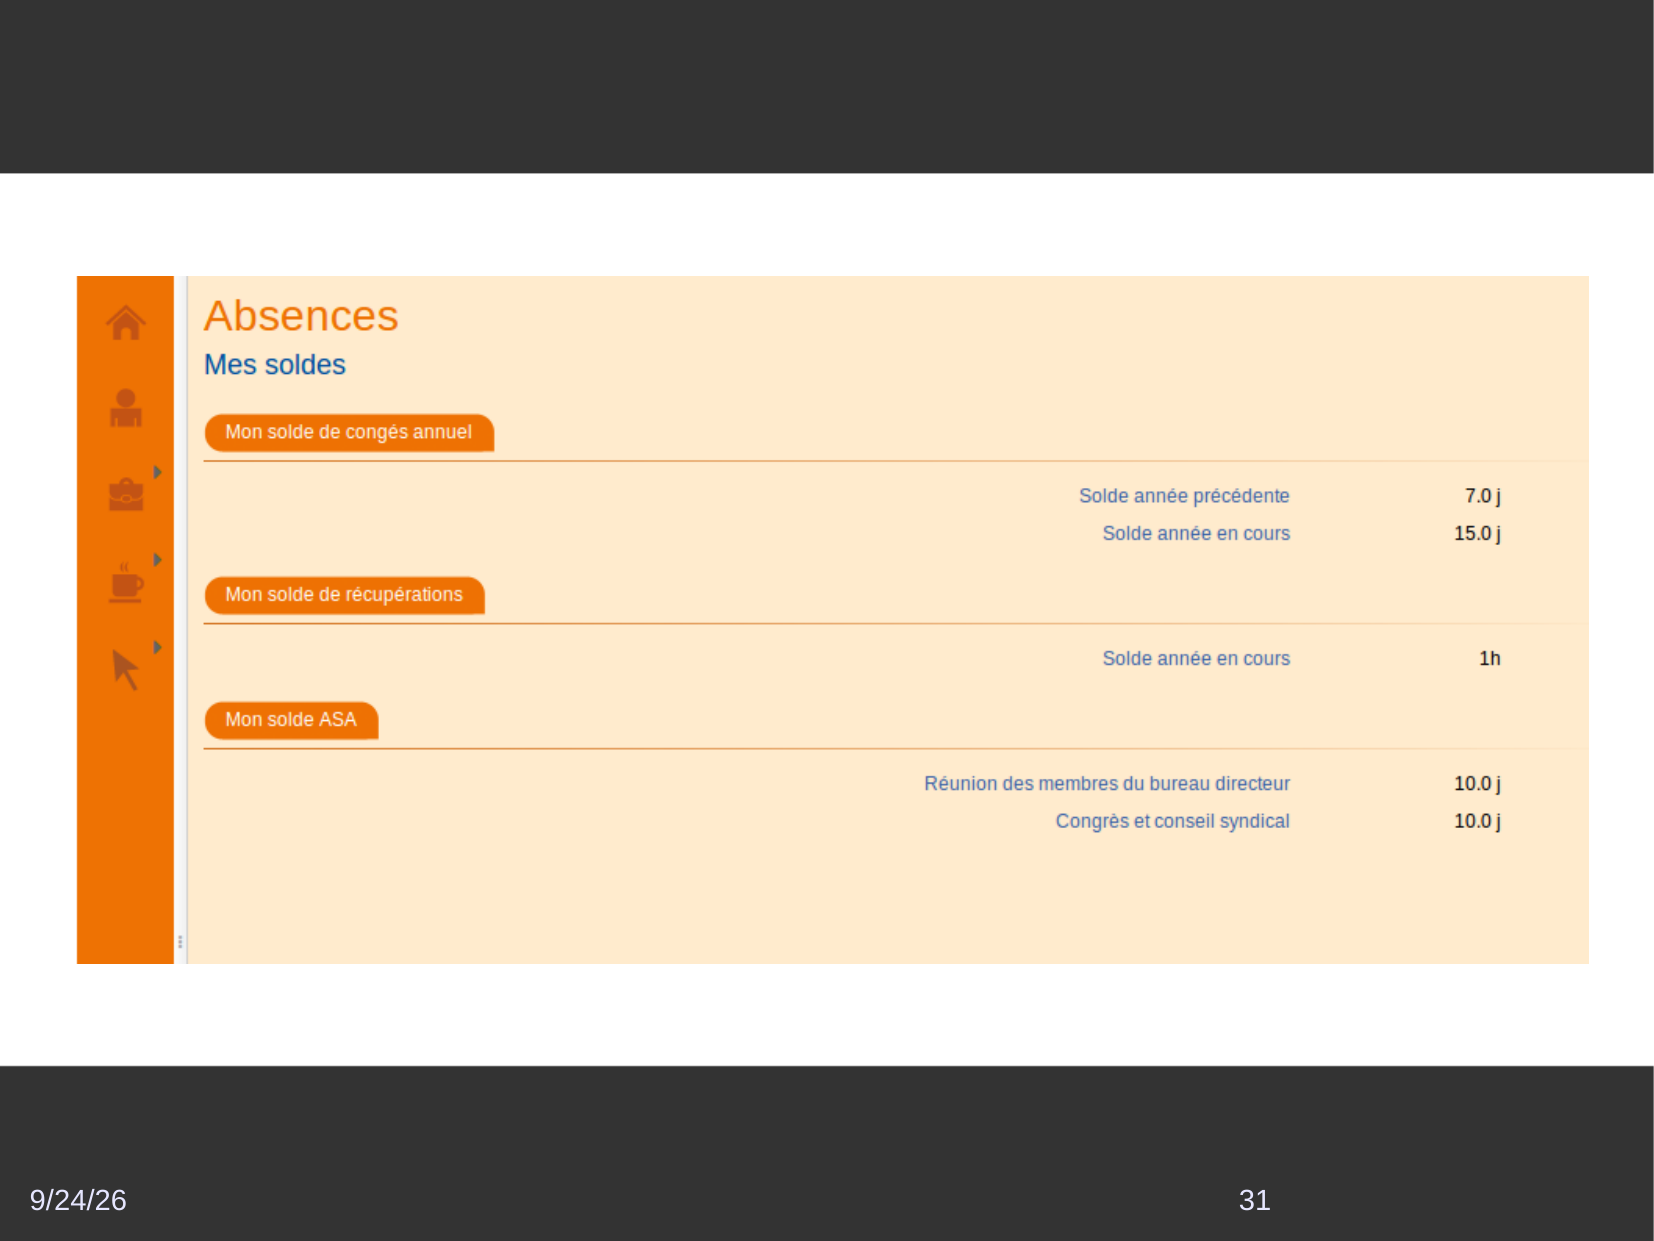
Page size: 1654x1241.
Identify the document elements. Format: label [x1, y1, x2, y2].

text_box [29, 1181, 566, 1241]
picture [71, 276, 1589, 964]
text_box [1238, 1181, 1625, 1241]
